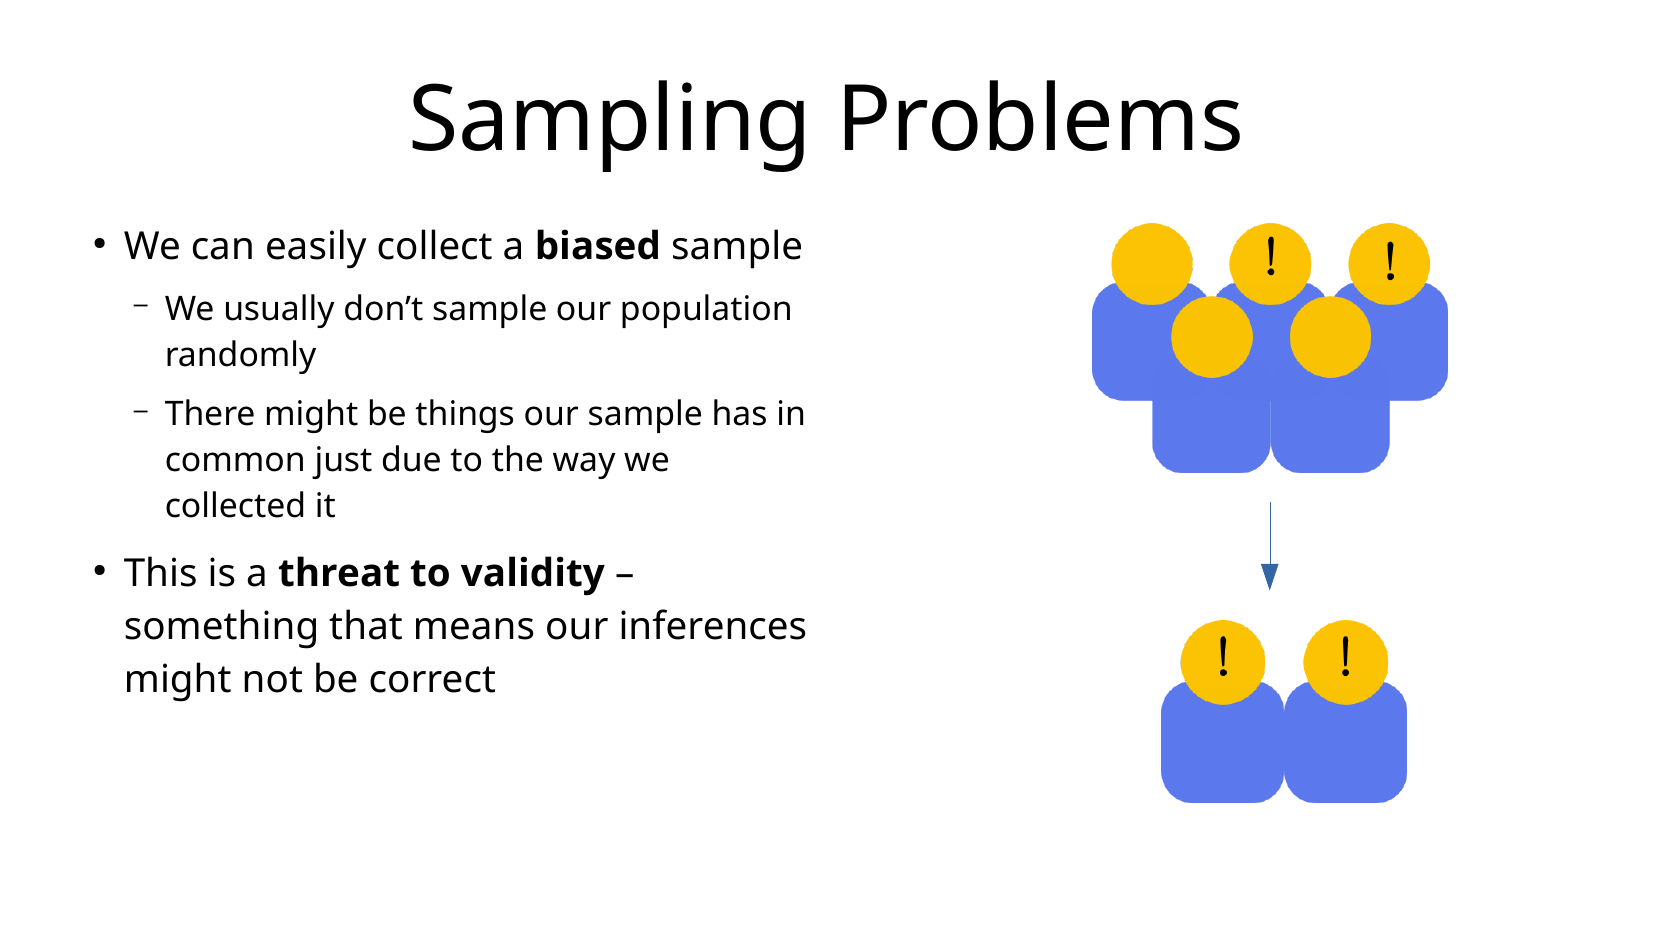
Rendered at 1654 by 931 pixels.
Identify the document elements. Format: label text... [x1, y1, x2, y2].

picture [1161, 620, 1407, 803]
picture [1092, 223, 1448, 473]
title Sampling Problems [82, 37, 1571, 193]
list We can easily collect a biased sample We usually don’t sample our population randomly There might be things our sample has in common just due to the way we collected it This is a threat to validity – something that means our inferences might not be correct [82, 217, 809, 758]
